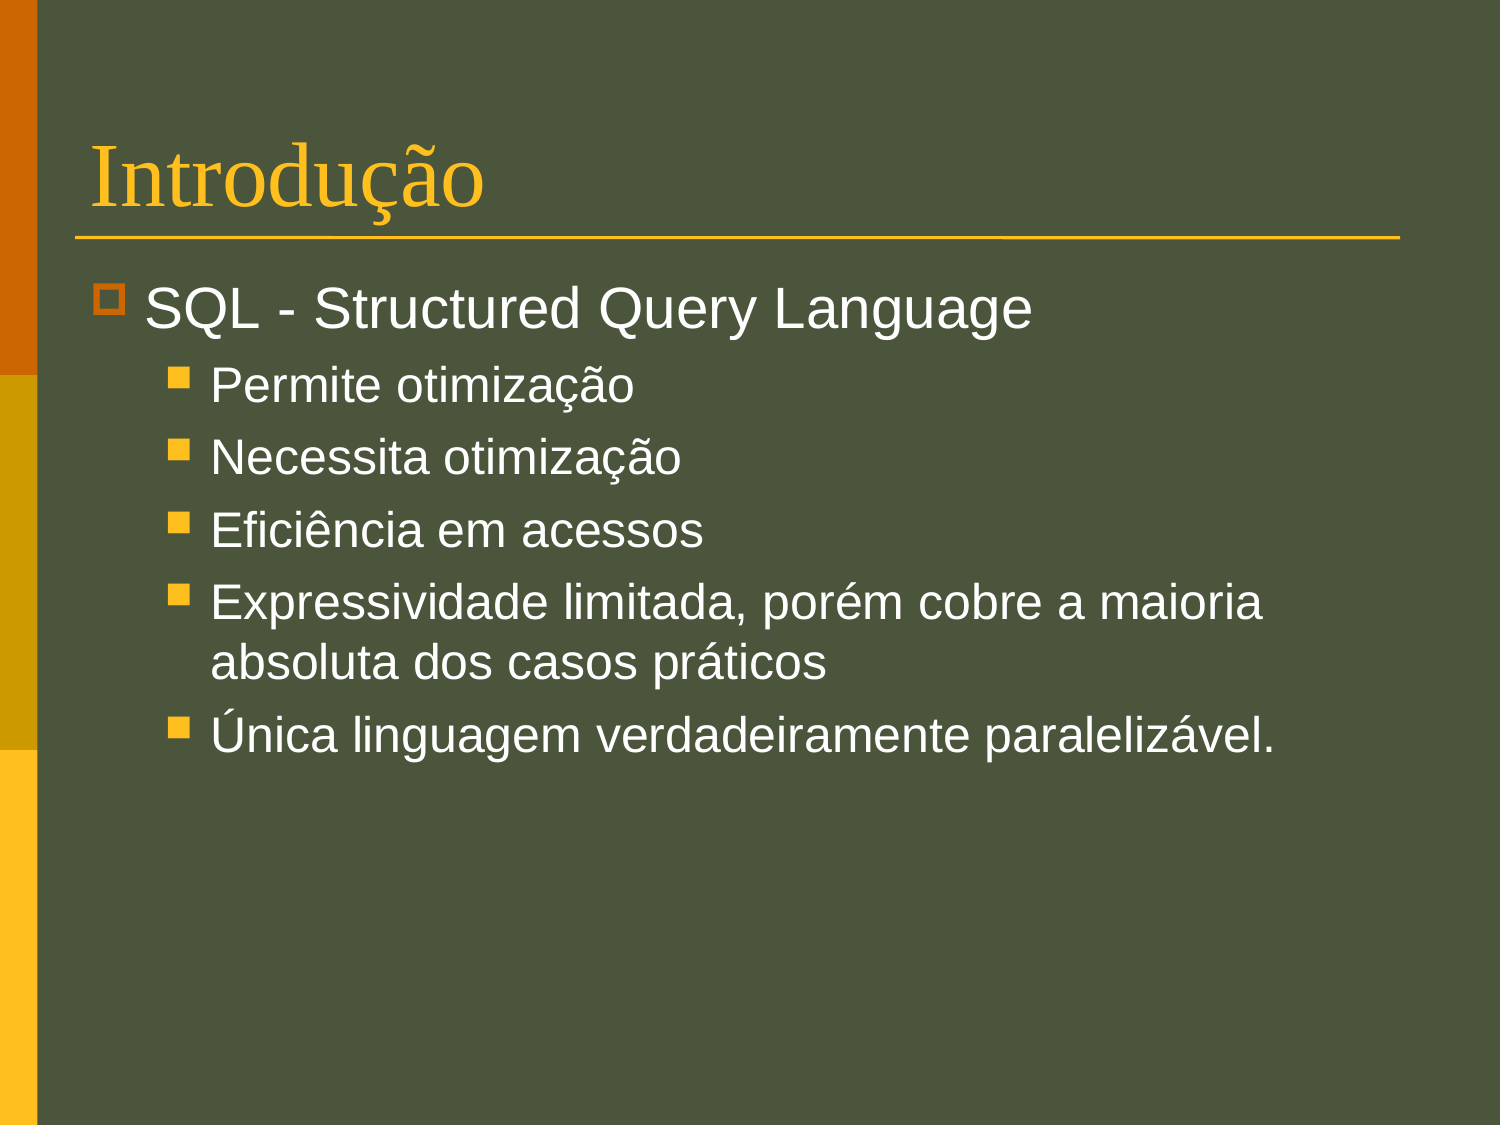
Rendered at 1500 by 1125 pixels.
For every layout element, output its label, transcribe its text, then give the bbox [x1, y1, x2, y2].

title Introdução [75, 45, 1426, 233]
list SQL - Structured Query Language Permite otimização Necessita otimização Eficiência em acessos Expressividade limitada, porém cobre a maioria absoluta dos casos práticos Única linguagem verdadeiramente paralelizável. [75, 262, 1426, 1006]
